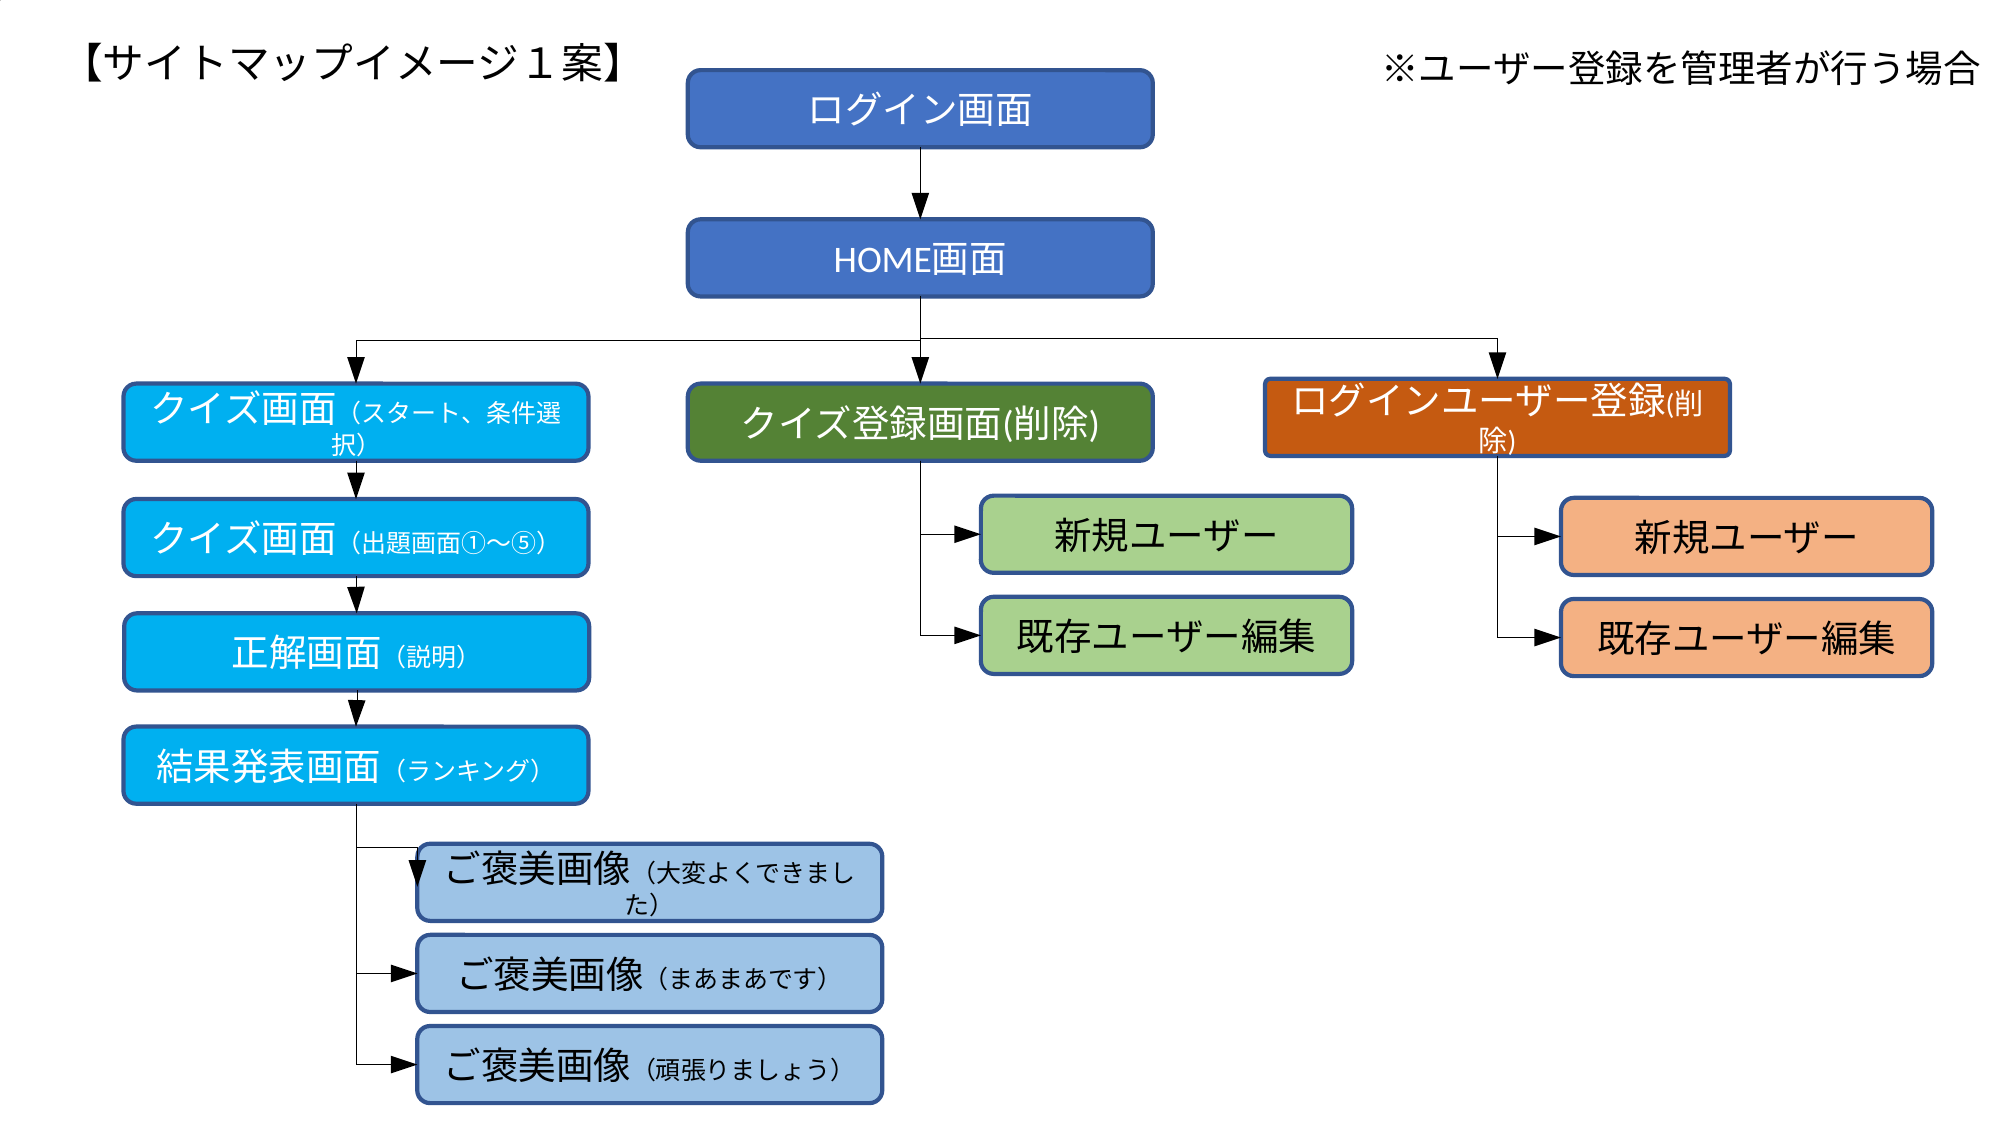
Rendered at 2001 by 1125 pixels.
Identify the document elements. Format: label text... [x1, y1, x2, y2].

text_box 既存ユーザー編集 [1560, 598, 1933, 677]
text_box 正解画面（説明） [124, 613, 590, 691]
text_box ご褒美画像（まあまあです） [417, 934, 883, 1013]
text_box クイズ画面（スタート、条件選択） [123, 383, 589, 461]
text_box 新規ユーザー [1560, 497, 1933, 576]
text_box HOME画面 [687, 219, 1153, 297]
text_box クイズ登録画面(削除) [687, 383, 1153, 461]
text_box ご褒美画像（大変よくできました） [417, 843, 883, 921]
text_box ログイン画面 [687, 70, 1153, 148]
text_box ※ユーザー登録を管理者が行う場合 [1366, 31, 1976, 84]
text_box 【サイトマップイメージ１案】 [46, 29, 756, 95]
text_box 新規ユーザー [980, 495, 1353, 573]
text_box ログインユーザー登録(削除) [1264, 378, 1731, 456]
text_box 既存ユーザー編集 [980, 596, 1353, 674]
text_box ご褒美画像（頑張りましょう） [417, 1025, 883, 1104]
text_box クイズ画面（出題画面①～⑤） [123, 498, 589, 577]
text_box 結果発表画面（ランキング） [123, 726, 589, 804]
